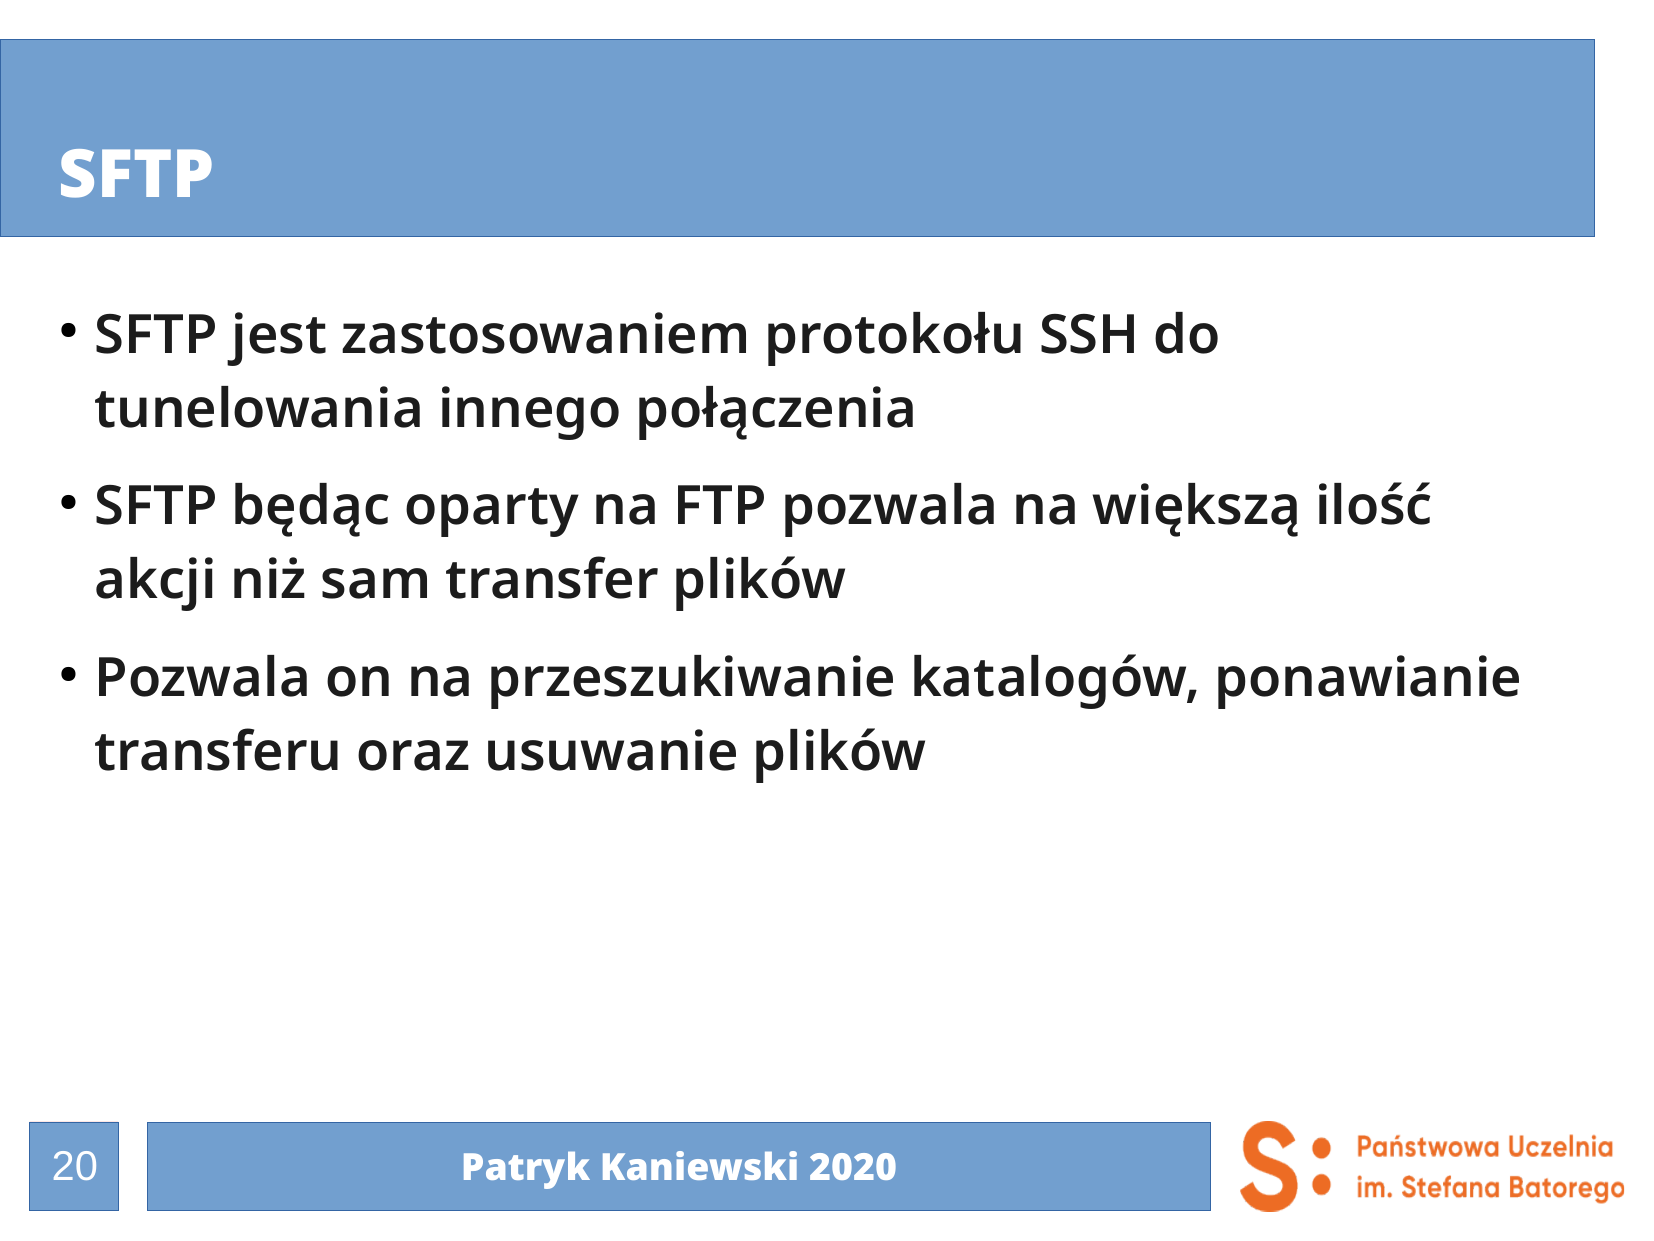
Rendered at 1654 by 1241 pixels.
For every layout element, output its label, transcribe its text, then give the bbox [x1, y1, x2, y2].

title SFTP [59, 59, 1595, 217]
list SFTP jest zastosowaniem protokołu SSH do tunelowania innego połączenia SFTP będąc oparty na FTP pozwala na większą ilość akcji niż sam transfer plików Pozwala on na przeszukiwanie katalogów, ponawianie transferu oraz usuwanie plików [59, 295, 1565, 1015]
picture [1240, 1121, 1625, 1212]
